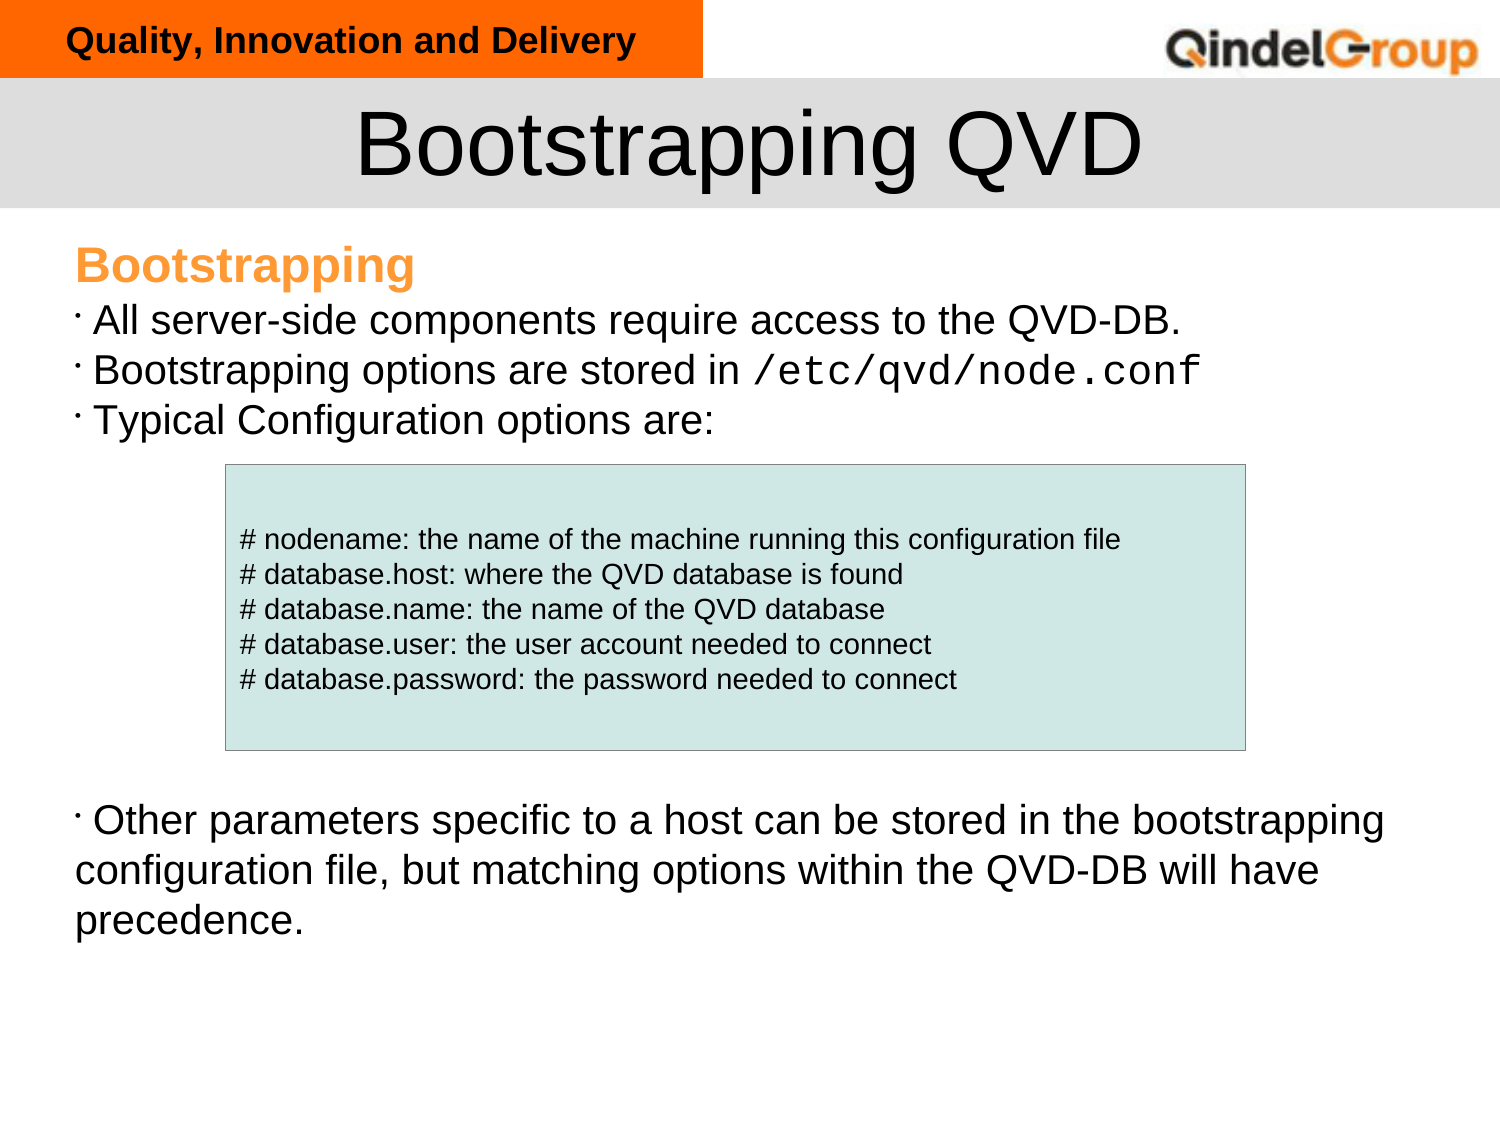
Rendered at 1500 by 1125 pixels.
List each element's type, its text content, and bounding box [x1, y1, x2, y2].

text_box Bootstrapping All server-side components require access to the QVD-DB. Bootstrapping options are stored in /etc/qvd/node.conf Typical Configuration options are: Other parameters specific to a host can be stored in the bootstrapping configuration file, but matching options within the QVD-DB will have precedence. [60, 224, 1426, 951]
picture [1163, 23, 1481, 78]
text_box # nodename: the name of the machine running this configuration file # database.host: where the QVD database is found # database.name: the name of the QVD database # database.user: the user account needed to connect # database.password: the password needed to connect [225, 464, 1246, 751]
title Bootstrapping QVD [75, 45, 1426, 224]
